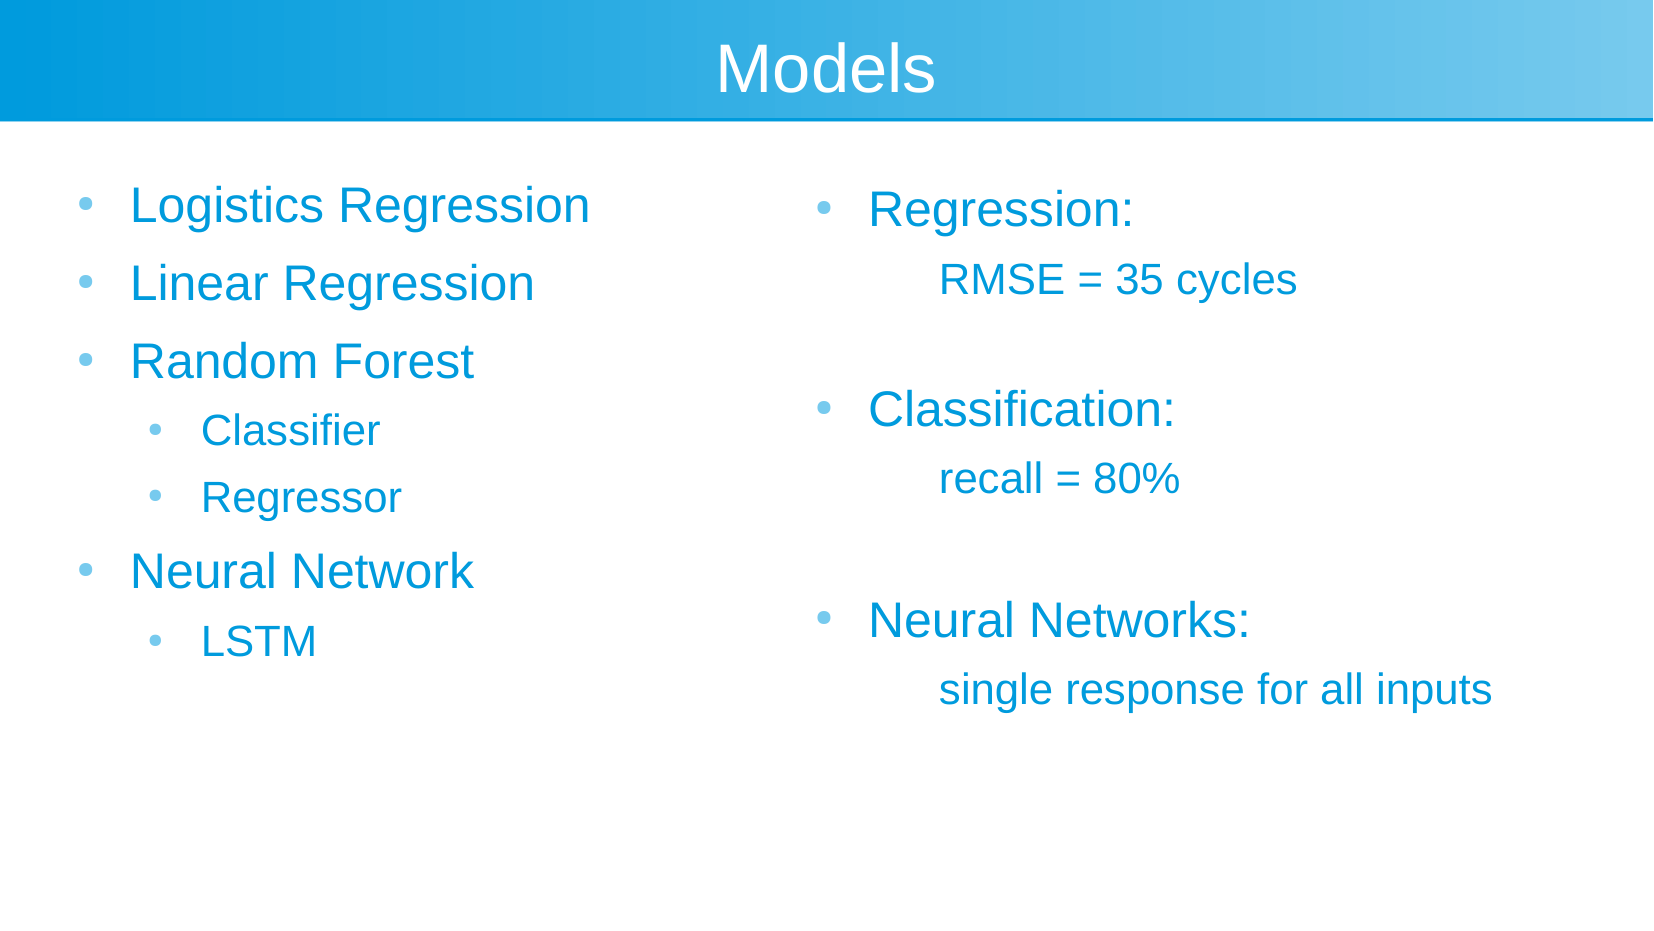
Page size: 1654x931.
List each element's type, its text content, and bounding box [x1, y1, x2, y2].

title Models [59, 29, 1595, 108]
list Logistics Regression Linear Regression Random Forest Classifier Regressor Neural Network LSTM [59, 177, 739, 768]
list Regression: RMSE = 35 cycles Classification: recall = 80% Neural Networks: single response for all inputs [797, 181, 1595, 772]
